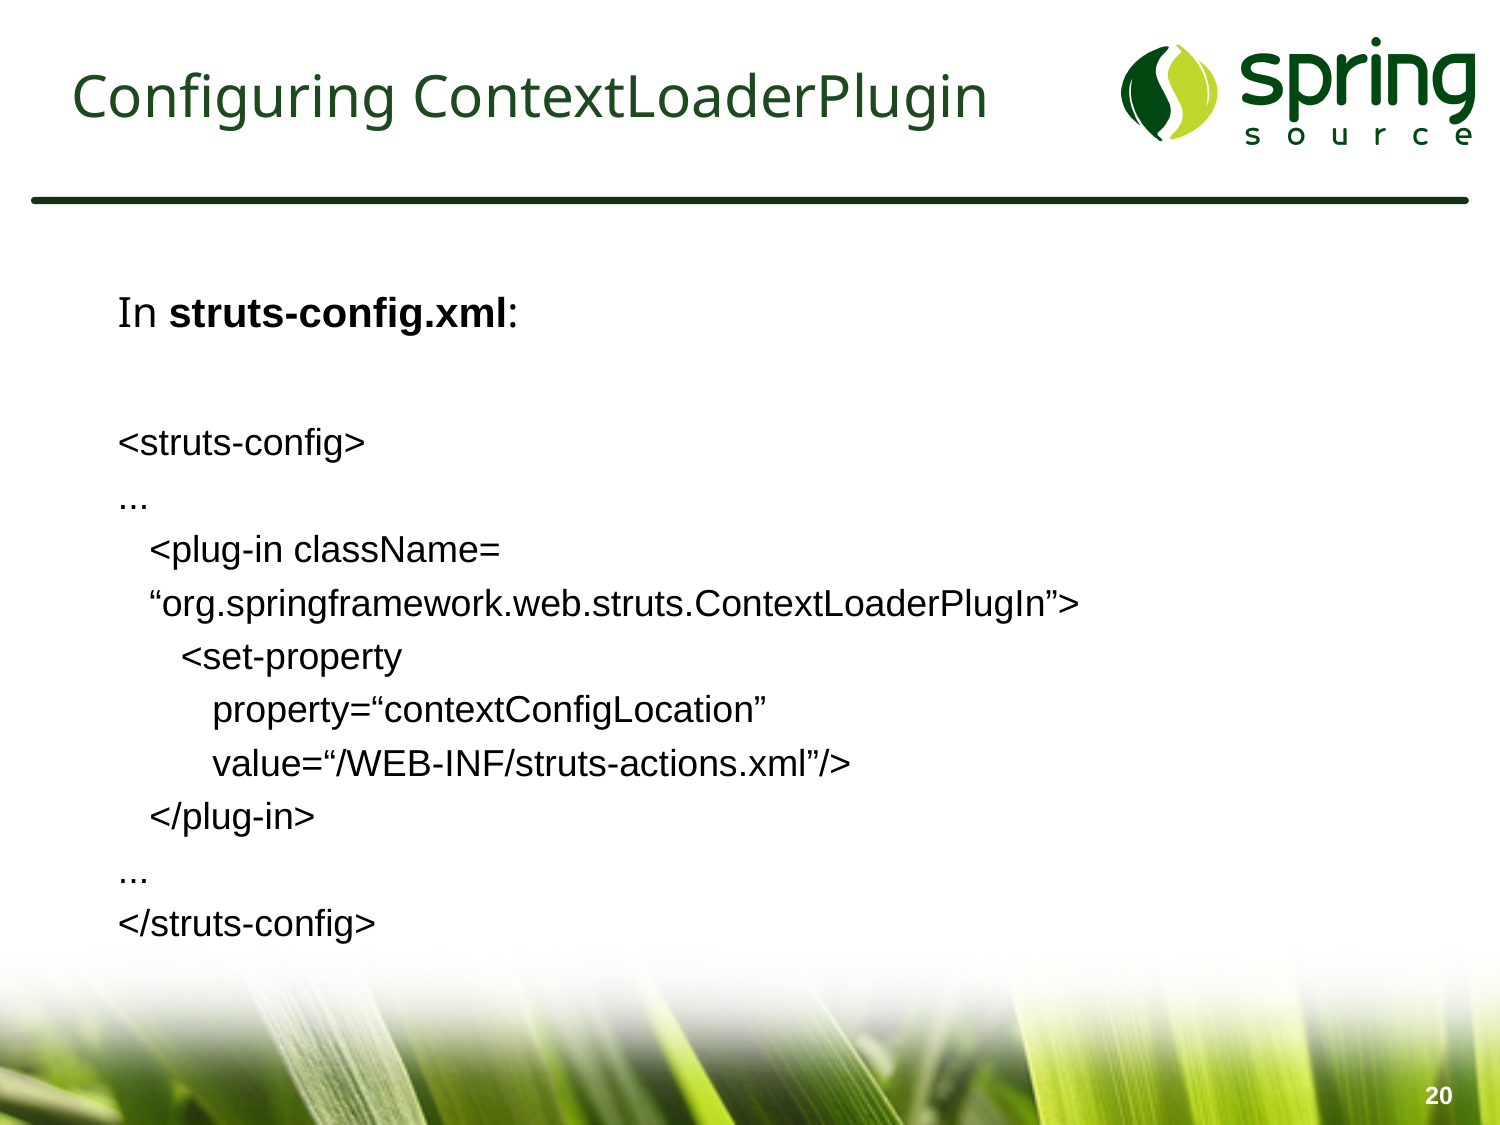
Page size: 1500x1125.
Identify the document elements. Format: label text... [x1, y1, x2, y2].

list In struts-config.xml: <struts-config> ... <plug-in className= “org.springframework.web.struts.ContextLoaderPlugIn”> <set-property property=“contextConfigLocation” value=“/WEB-INF/struts-actions.xml”/> </plug-in> ... </struts-config> [103, 275, 1394, 940]
title Configuring ContextLoaderPlugin [56, 13, 1089, 177]
picture [0, 944, 1500, 1125]
picture [1121, 37, 1475, 145]
